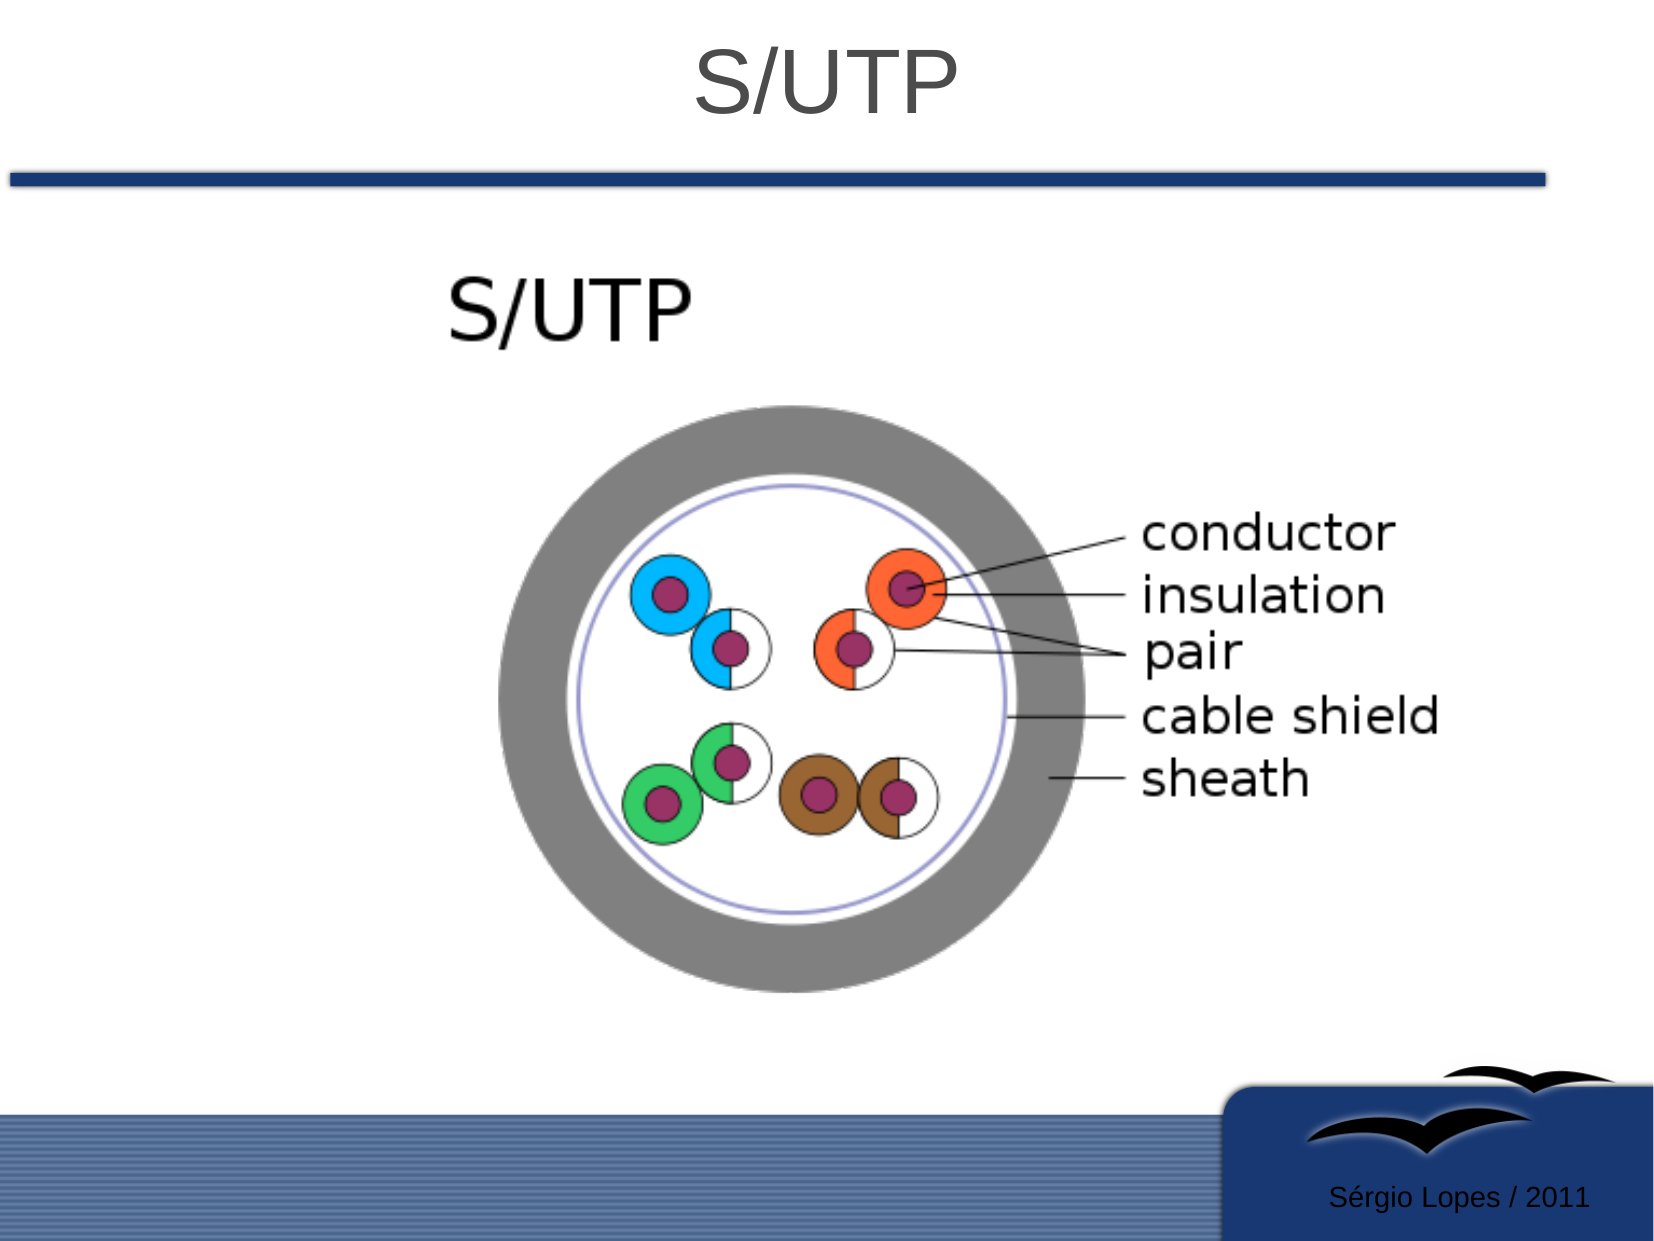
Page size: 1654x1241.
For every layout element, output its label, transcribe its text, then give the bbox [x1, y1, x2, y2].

picture [0, 0, 1654, 1241]
title S/UTP [121, 0, 1534, 164]
text_box Sérgio Lopes / 2011 [1328, 1181, 1588, 1214]
